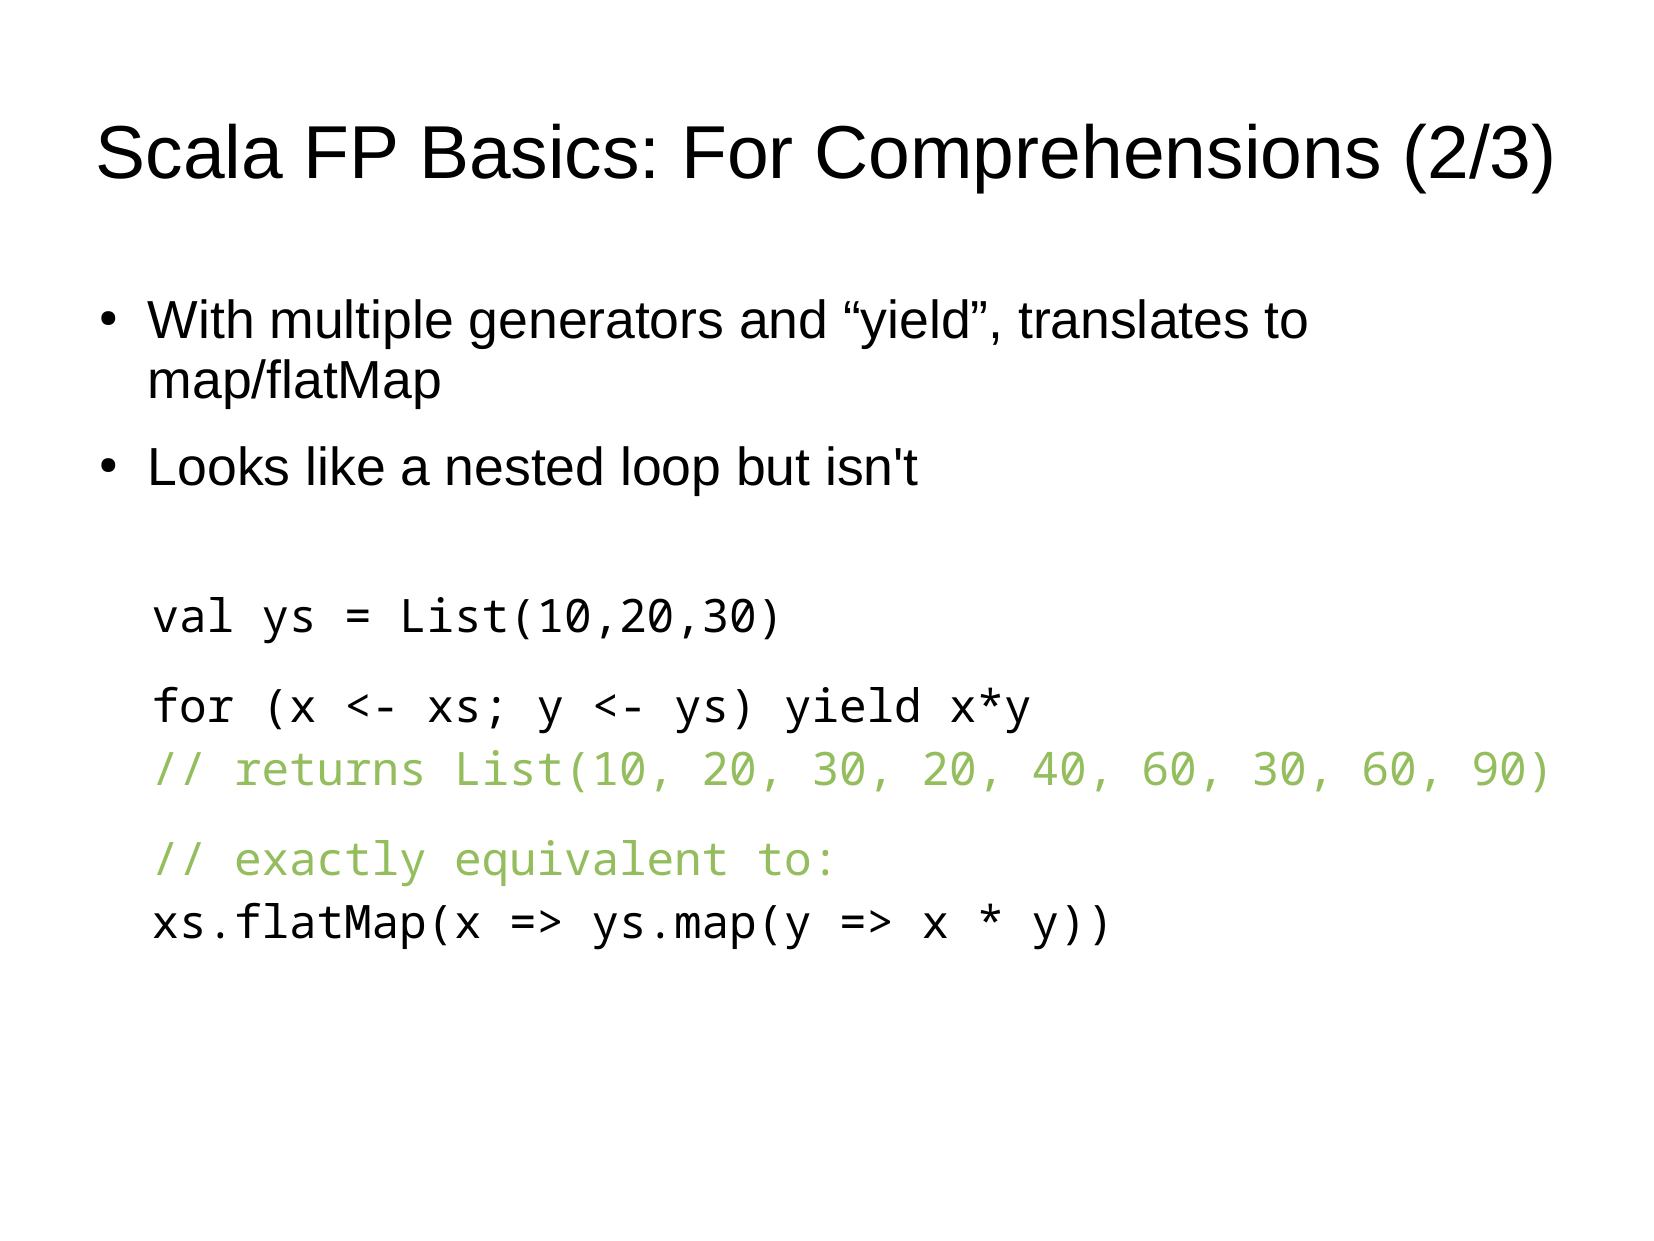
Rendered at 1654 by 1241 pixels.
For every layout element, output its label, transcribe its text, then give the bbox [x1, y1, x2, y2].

list With multiple generators and “yield”, translates to map/flatMap Looks like a nested loop but isn't val ys = List(10,20,30) for (x <- xs; y <- ys) yield x*y // returns List(10, 20, 30, 20, 40, 60, 30, 60, 90) // exactly equivalent to: xs.flatMap(x => ys.map(y => x * y)) [82, 290, 1571, 1010]
title Scala FP Basics: For Comprehensions (2/3) [82, 49, 1571, 257]
